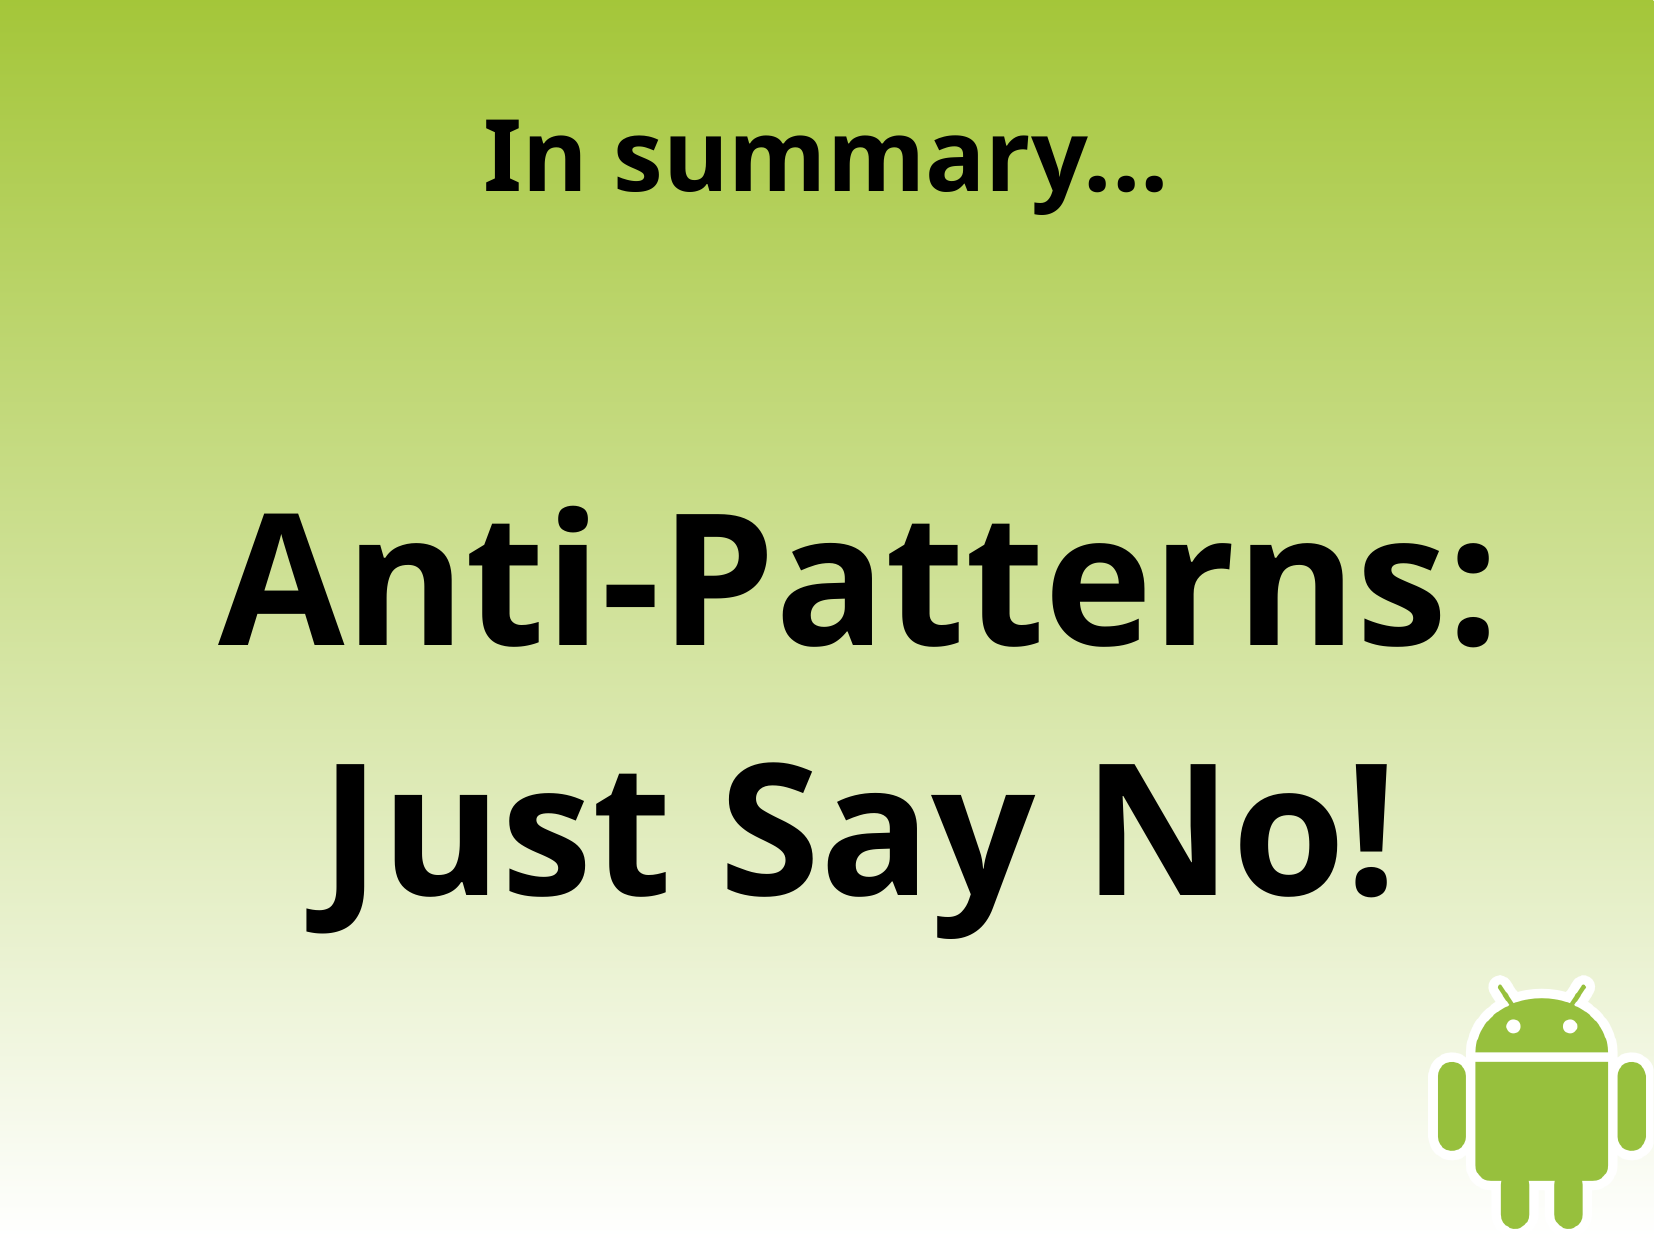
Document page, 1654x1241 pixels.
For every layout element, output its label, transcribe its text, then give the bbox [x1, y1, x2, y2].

picture [1428, 975, 1654, 1238]
title In summary... [82, 49, 1571, 257]
subtitle Anti-Patterns: Just Say No! [82, 290, 1571, 1109]
